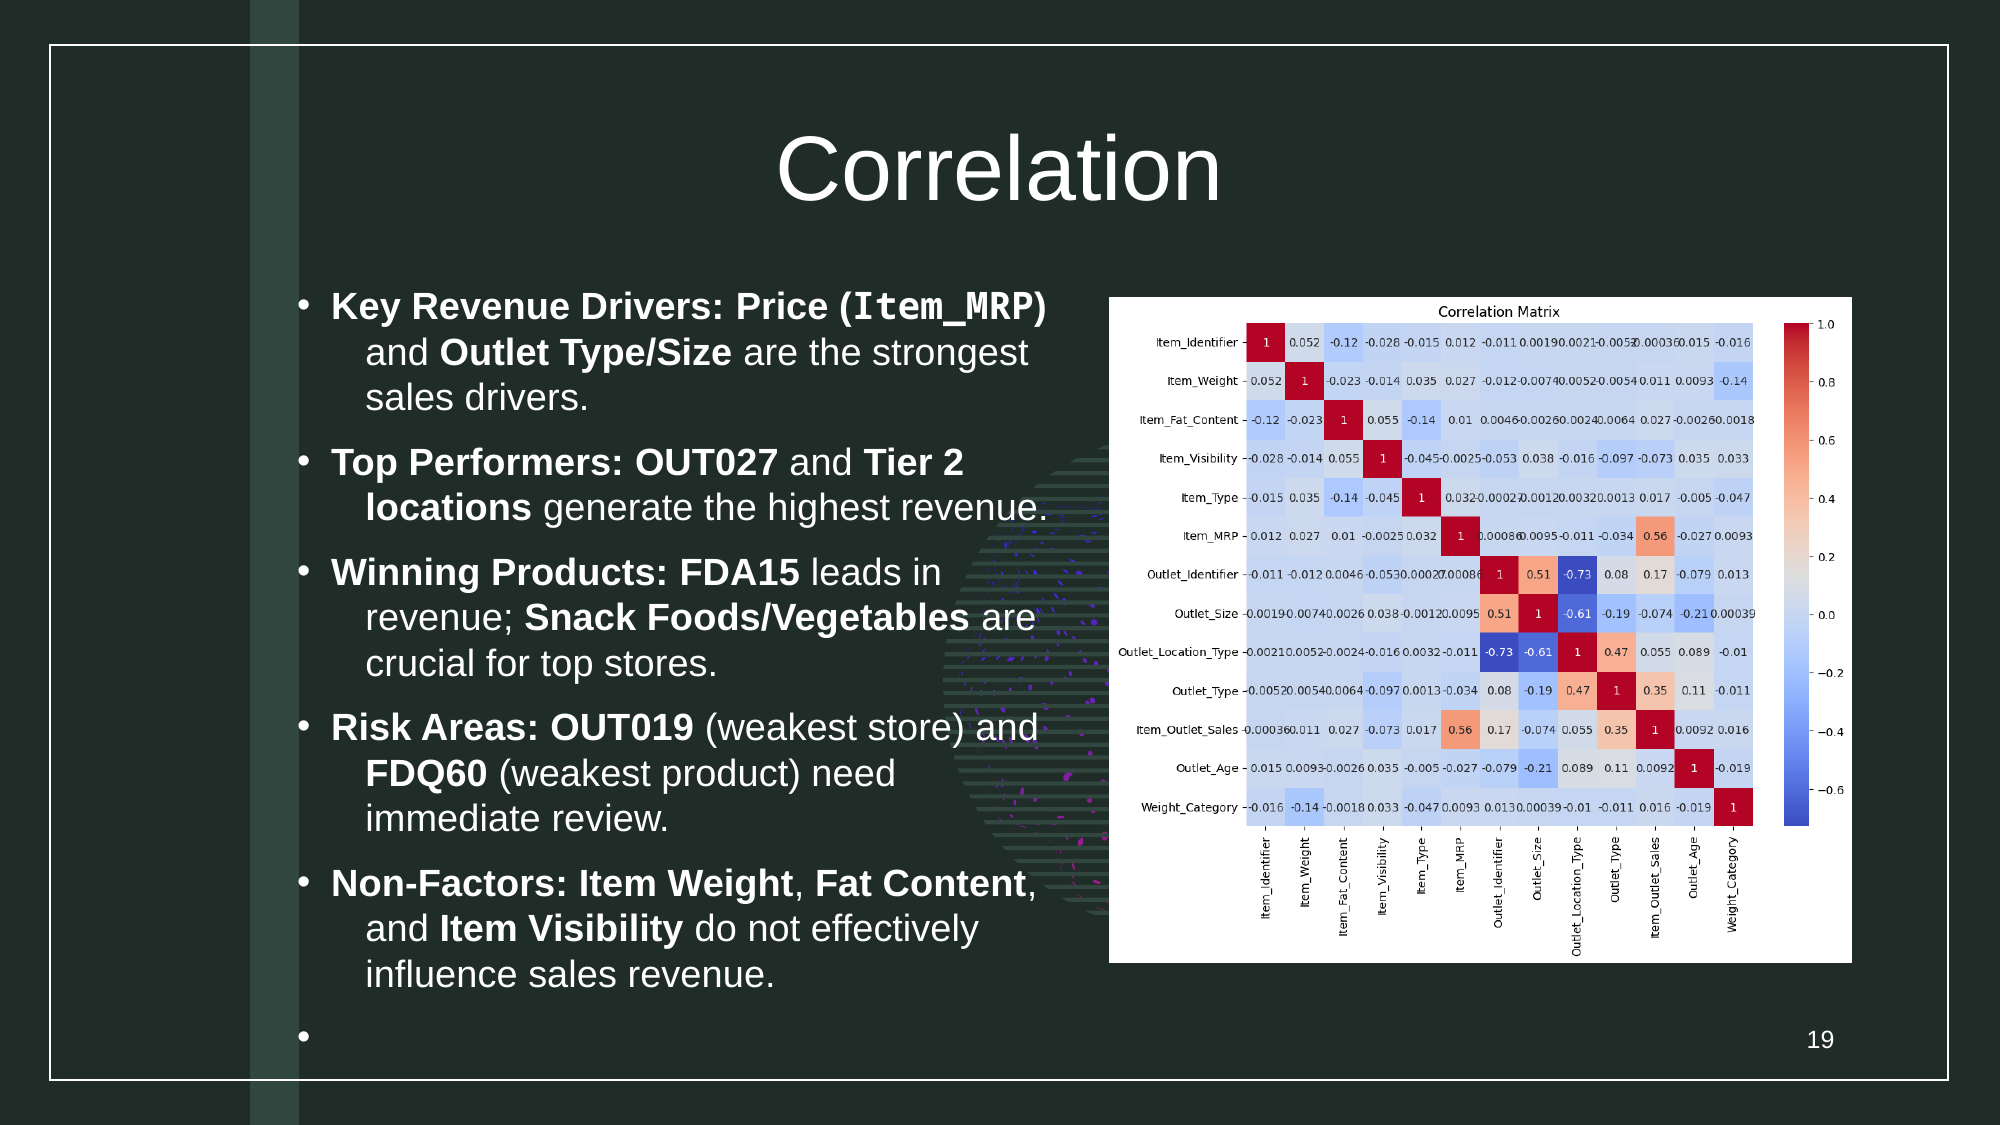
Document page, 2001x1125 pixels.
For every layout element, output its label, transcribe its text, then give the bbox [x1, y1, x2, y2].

title Correlation [62, 62, 1938, 280]
picture [1109, 297, 1852, 963]
list Key Revenue Drivers: Price (Item_MRP) and Outlet Type/Size are the strongest sales drivers. Top Performers: OUT027 and Tier 2 locations generate the highest revenue. Winning Products: FDA15 leads in revenue; Snack Foods/Vegetables are crucial for top stores. Risk Areas: OUT019 (weakest store) and FDQ60 (weakest product) need immediate review. Non-Factors: Item Weight, Fat Content, and Item Visibility do not effectively influence sales revenue. [282, 274, 1074, 1038]
slide_number 10 [1791, 1008, 1931, 1068]
